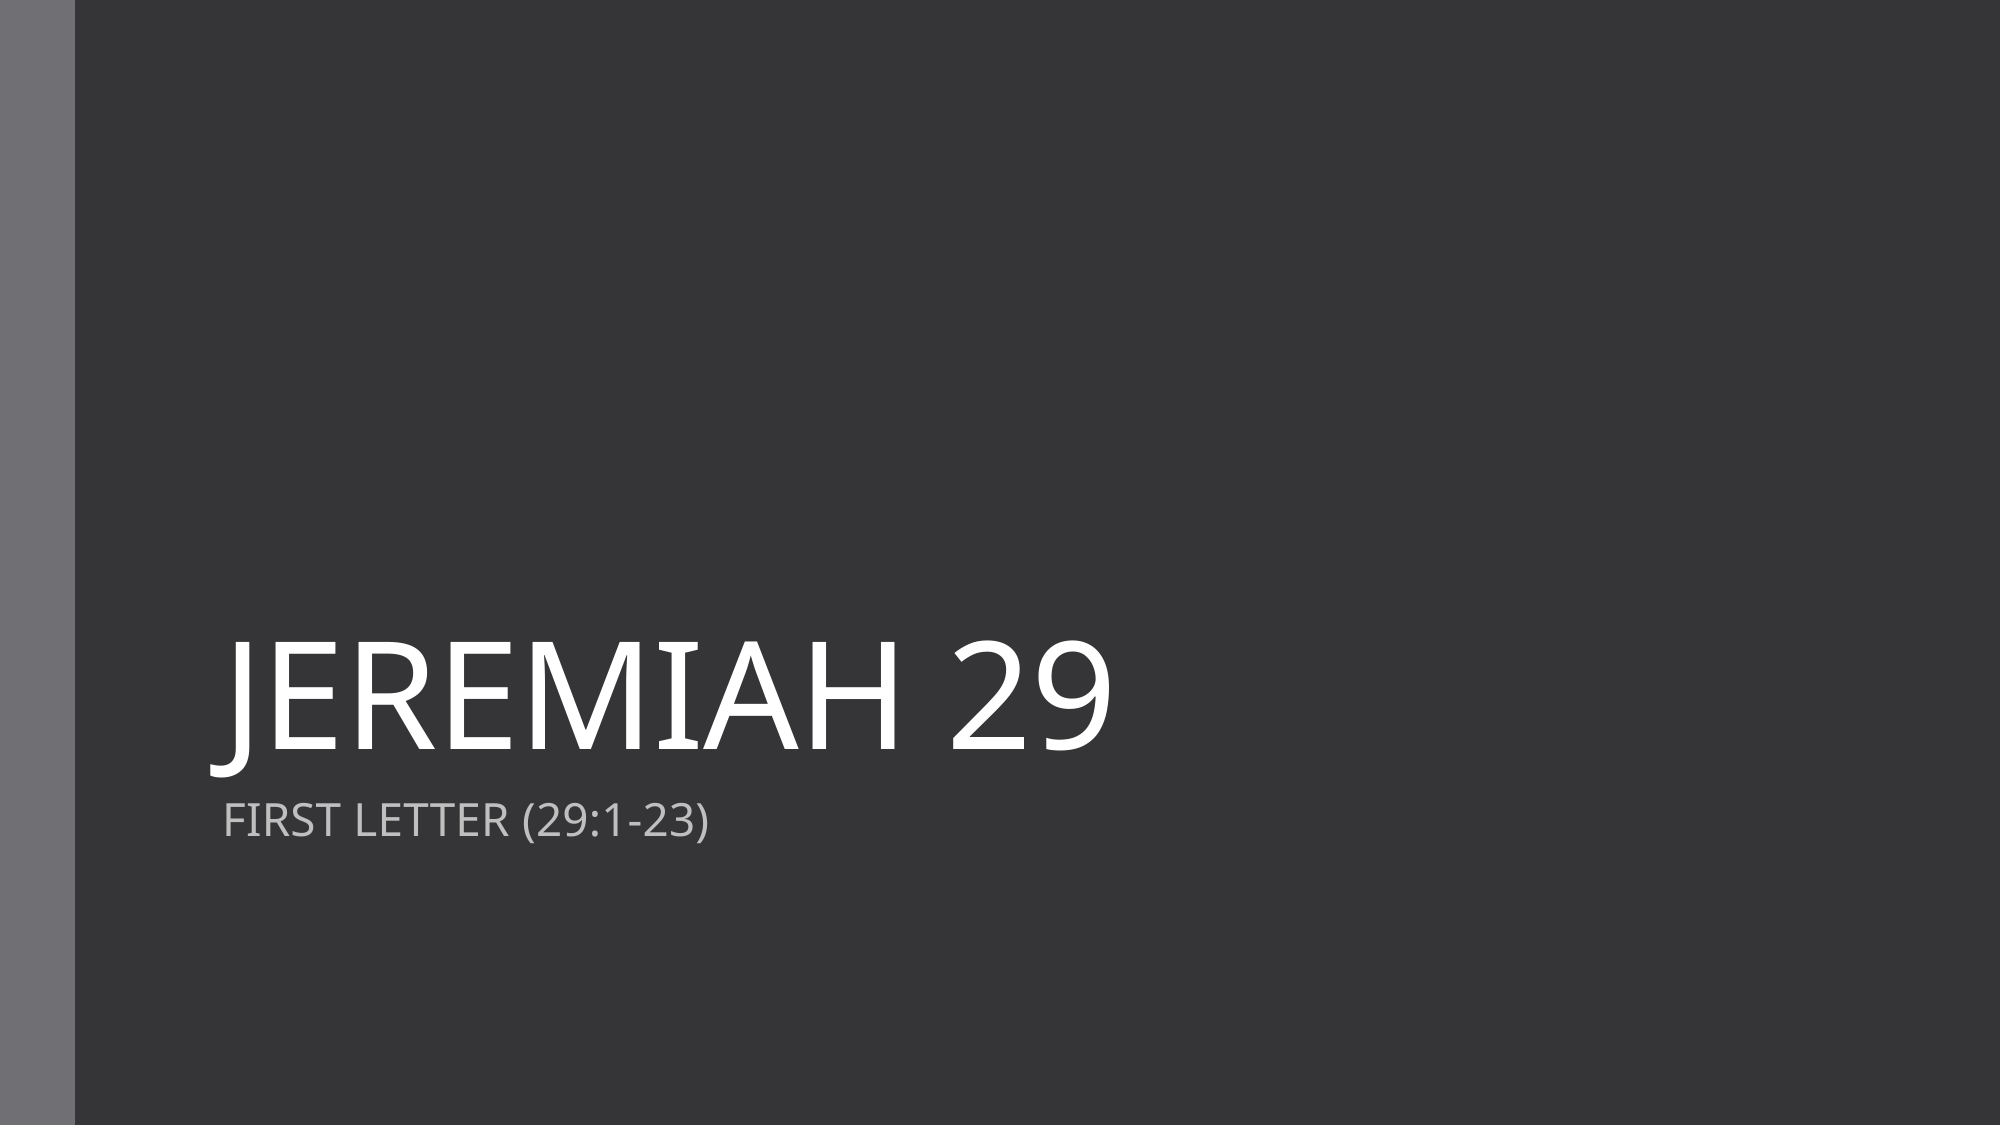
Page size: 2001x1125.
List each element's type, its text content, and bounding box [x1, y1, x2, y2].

title JEREMIAH 29 [206, 124, 1752, 787]
subtitle FIRST LETTER (29:1-23) [206, 787, 1752, 1066]
